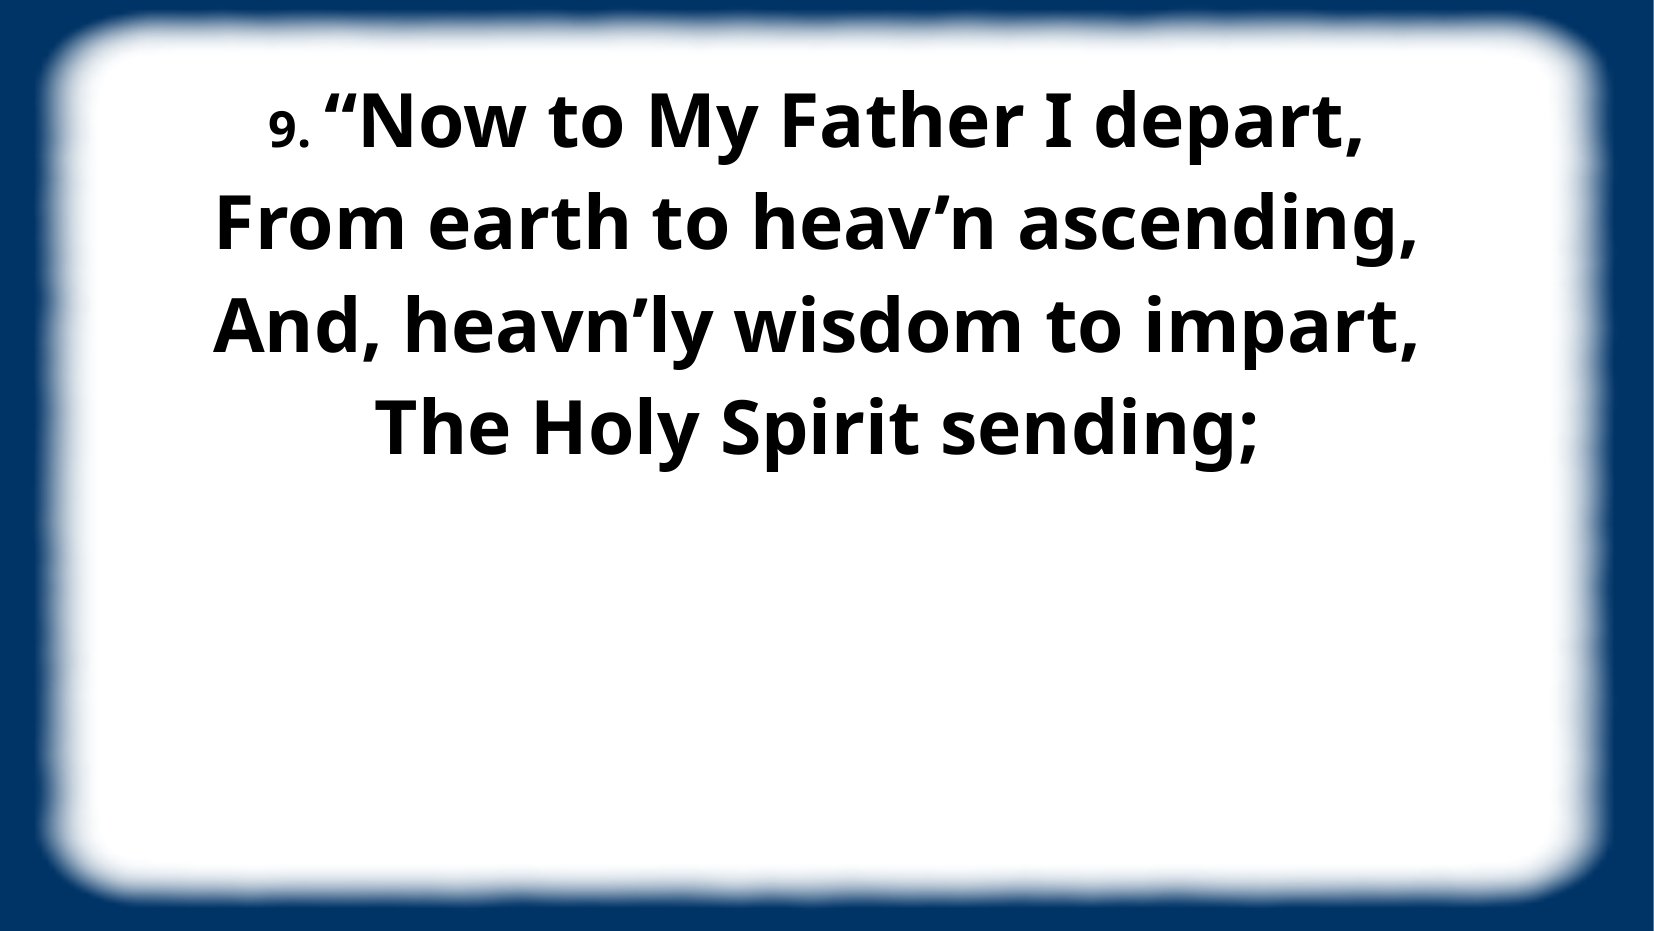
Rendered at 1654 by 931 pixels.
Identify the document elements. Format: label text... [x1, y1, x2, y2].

text_box 9. “Now to My Father I depart, From earth to heav’n ascending, And, heavn’ly wisdom to impart, The Holy Spirit sending; [105, 60, 1531, 475]
picture [0, 0, 1654, 931]
